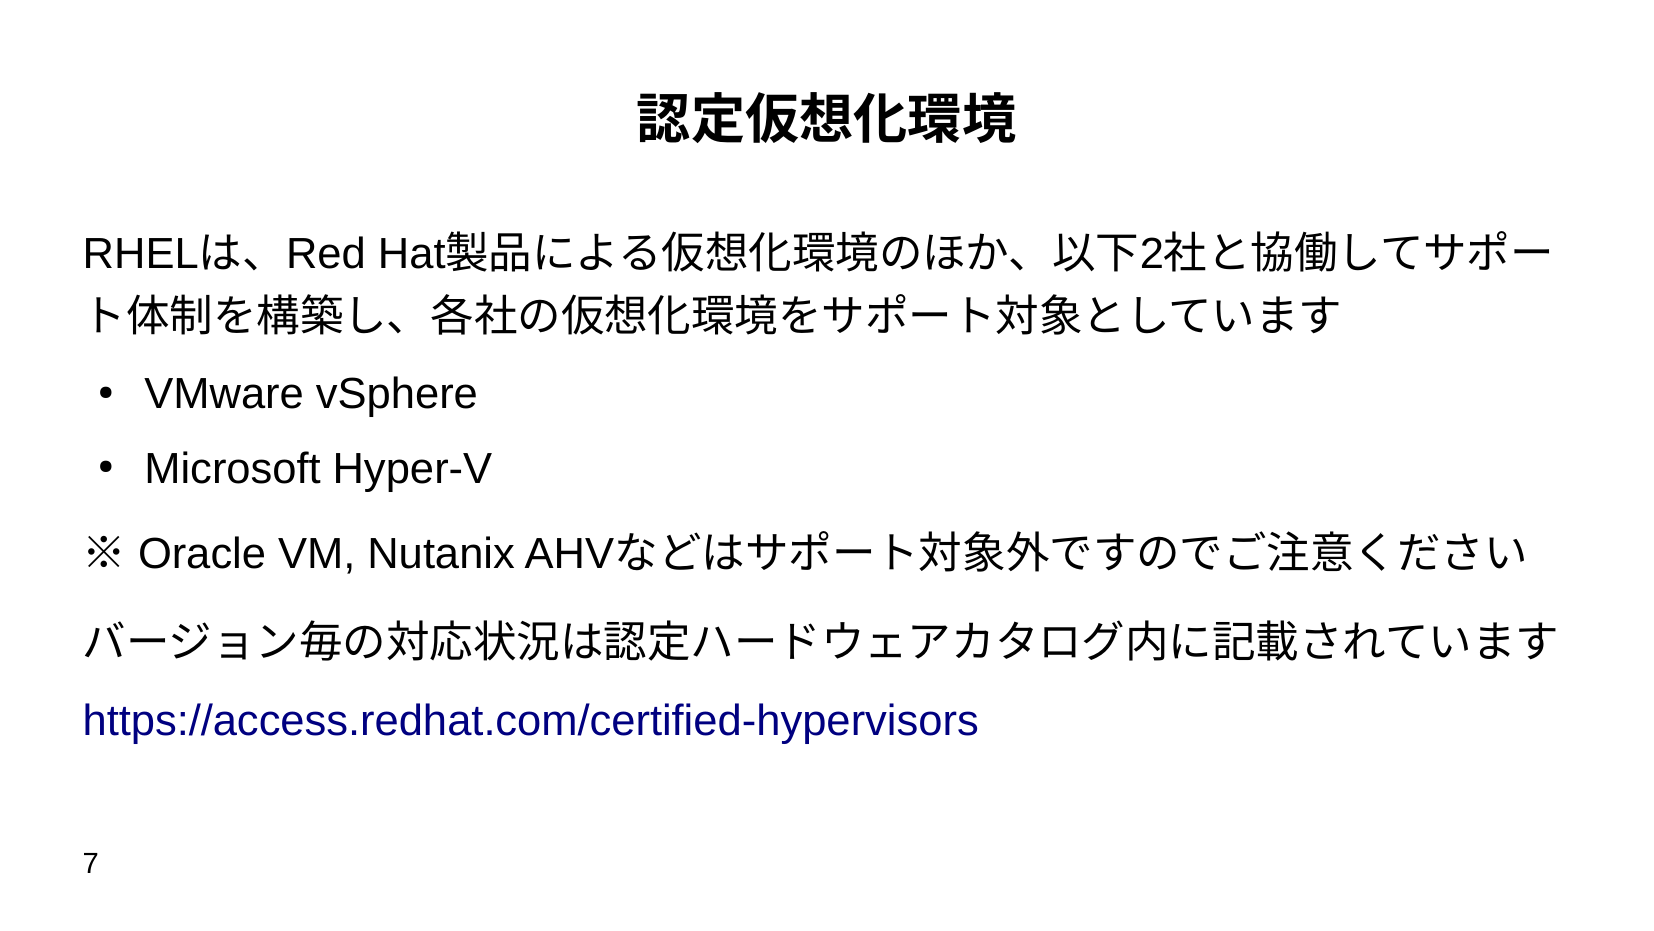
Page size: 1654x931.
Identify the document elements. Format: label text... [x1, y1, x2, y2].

list RHELは、Red Hat製品による仮想化環境のほか、以下2社と協働してサポート体制を構築し、各社の仮想化環境をサポート対象としています VMware vSphere Microsoft Hyper-V ※ Oracle VM, Nutanix AHVなどはサポート対象外ですのでご注意ください バージョン毎の対応状況は認定ハードウェアカタログ内に記載されています https://access.redhat.com/certified-hypervisors [82, 217, 1571, 758]
title 認定仮想化環境 [82, 37, 1571, 193]
